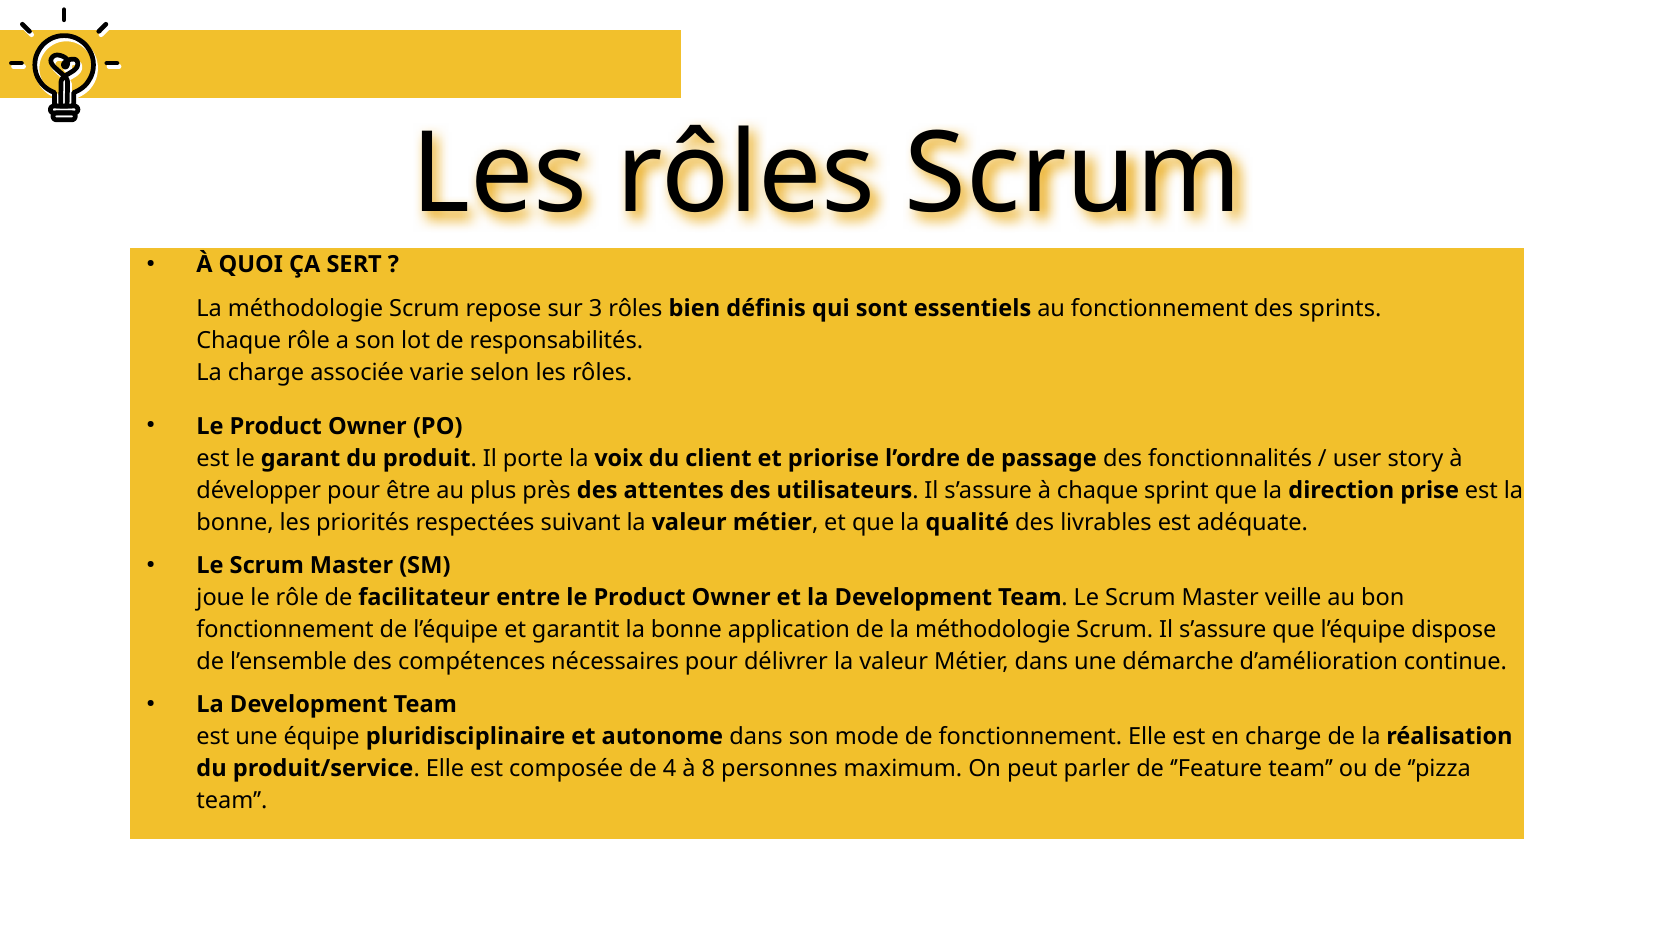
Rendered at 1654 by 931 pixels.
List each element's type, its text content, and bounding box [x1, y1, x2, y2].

list À QUOI ÇA SERT ? La méthodologie Scrum repose sur 3 rôles bien définis qui sont essentiels au fonctionnement des sprints. Chaque rôle a son lot de responsabilités. La charge associée varie selon les rôles. Le Product Owner (PO) est le garant du produit. Il porte la voix du client et priorise l’ordre de passage des fonctionnalités / user story à développer pour être au plus près des attentes des utilisateurs. Il s’assure à chaque sprint que la direction prise est la bonne, les priorités respectées suivant la valeur métier, et que la qualité des livrables est adéquate. Le Scrum Master (SM) joue le rôle de facilitateur entre le Product Owner et la Development Team. Le Scrum Master veille au bon fonctionnement de l’équipe et garantit la bonne application de la méthodologie Scrum. Il s’assure que l’équipe dispose de l’ensemble des compétences nécessaires pour délivrer la valeur Métier, dans une démarche d’amélioration continue. La Development Team est une équipe pluridisciplinaire et autonome dans son mode de fonctionnement. Elle est en charge de la réalisation du produit/service. Elle est composée de 4 à 8 personnes maximum. On peut parler de ‘’Feature team’’ ou de ‘’pizza team’’. [129, 248, 1524, 857]
title Les rôles Scrum [82, 88, 1571, 249]
